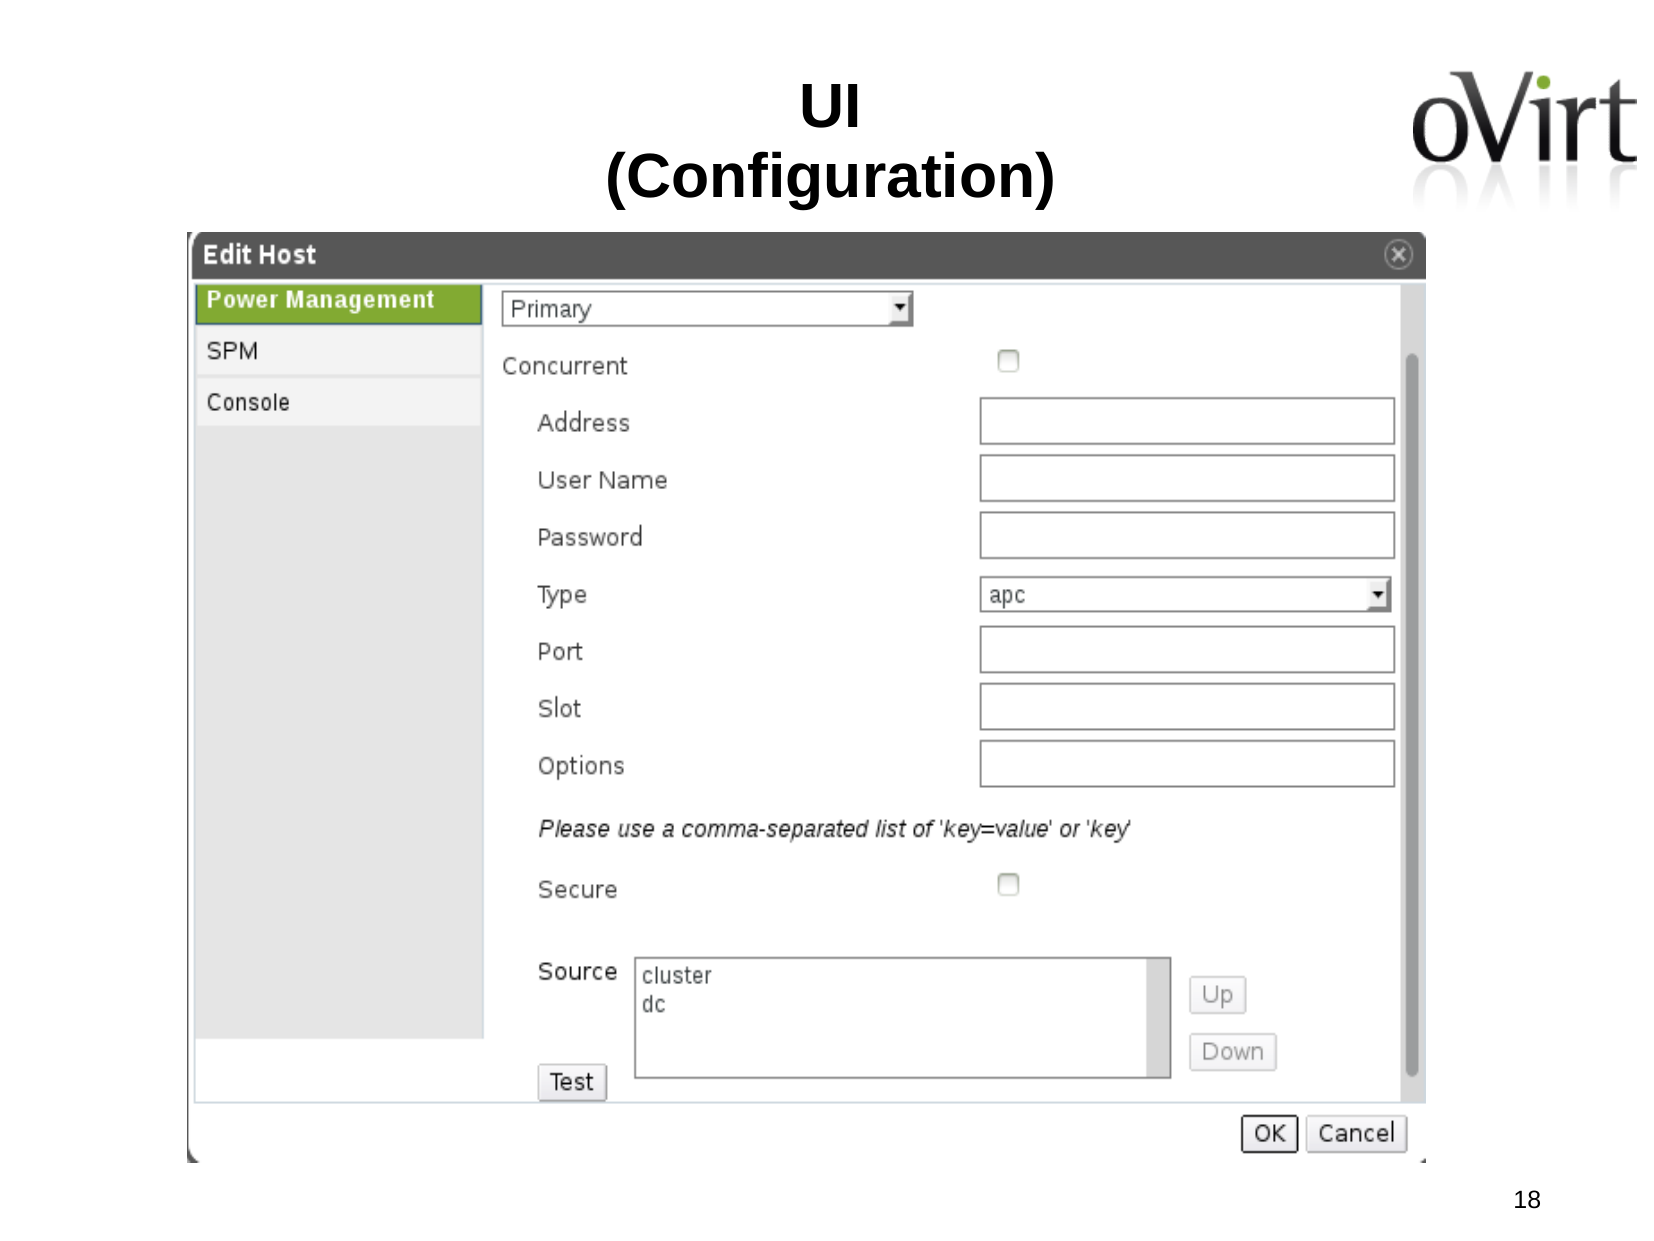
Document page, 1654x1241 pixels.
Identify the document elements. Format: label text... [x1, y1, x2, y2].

picture [187, 232, 1426, 1163]
picture [1576, 63, 1637, 212]
title UI (Configuration) [86, 37, 1576, 245]
